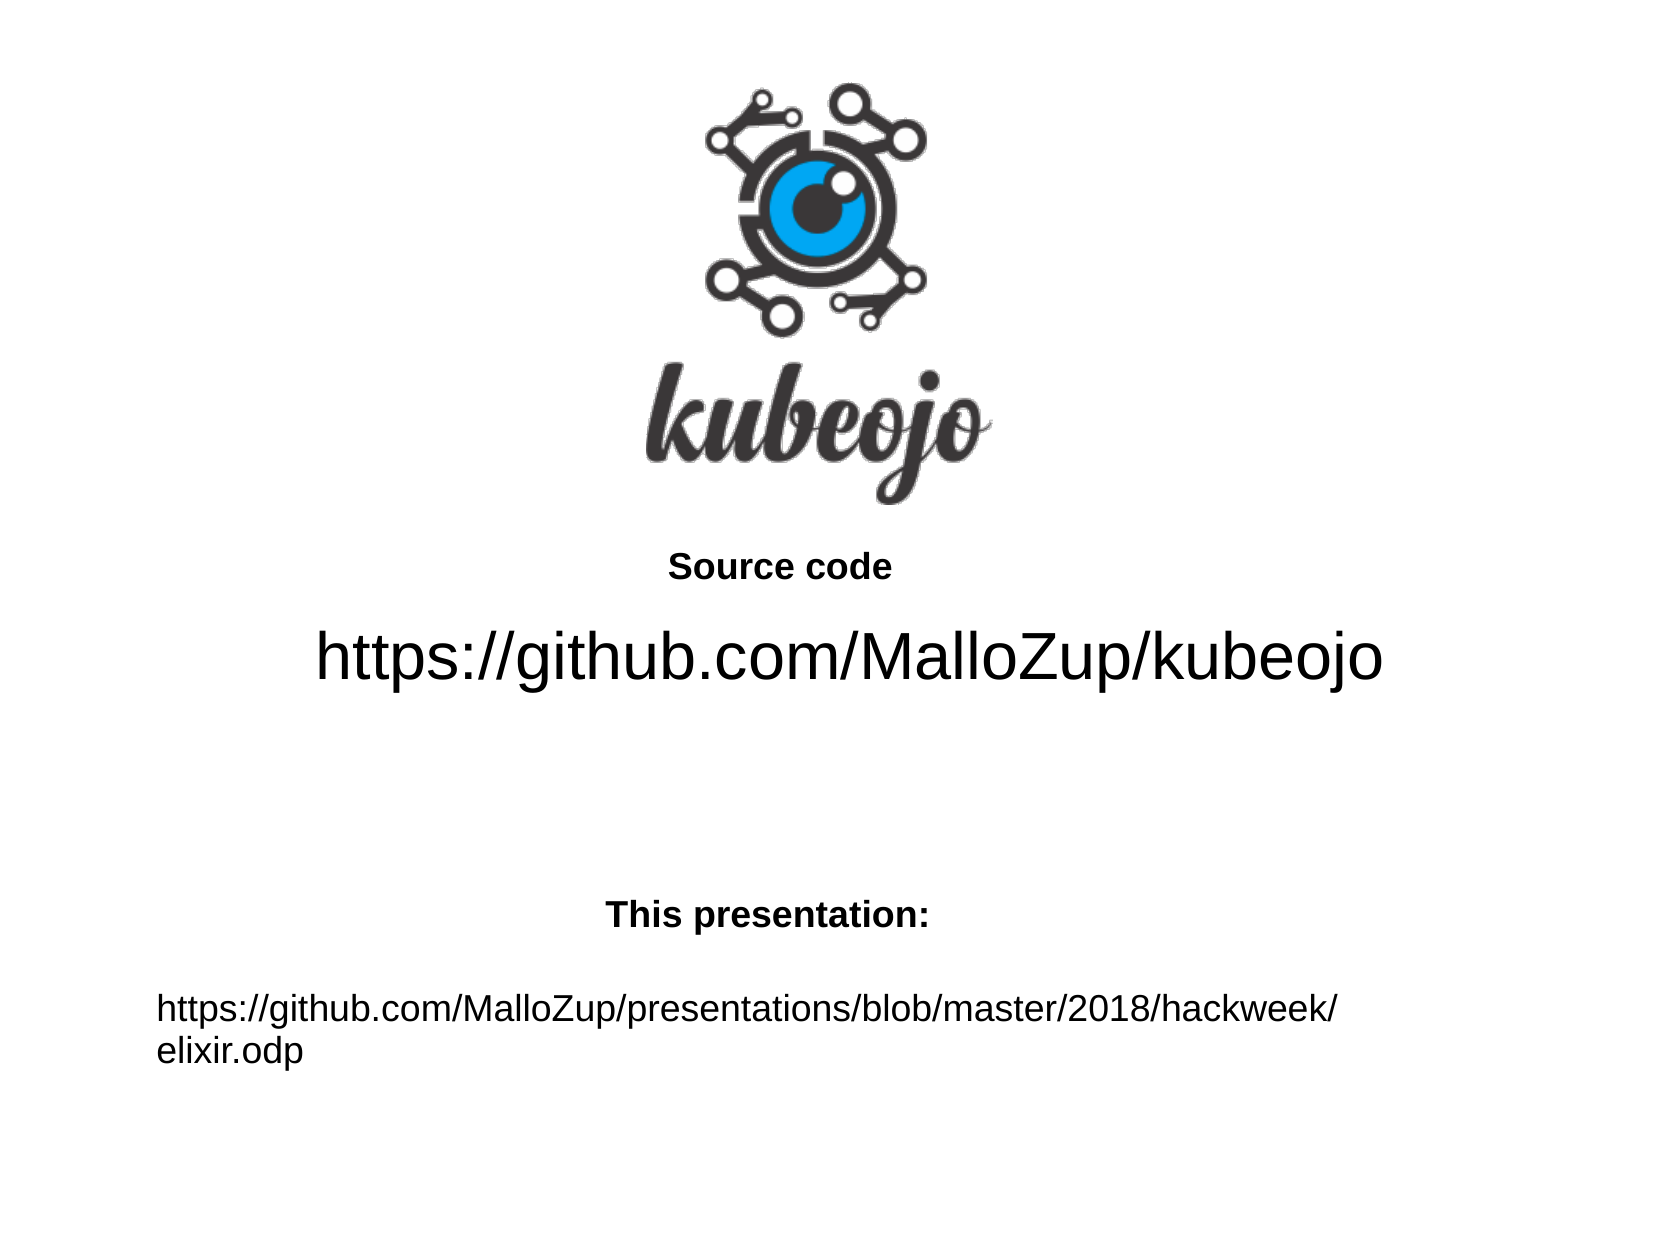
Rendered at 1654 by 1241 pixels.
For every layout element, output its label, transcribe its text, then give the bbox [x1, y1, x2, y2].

text_box Source code [653, 538, 981, 596]
text_box https://github.com/MalloZup/presentations/blob/master/2018/hackweek/elixir.odp [141, 980, 1501, 1038]
picture [646, 82, 993, 505]
text_box This presentation: [590, 885, 1654, 943]
subtitle https://github.com/MalloZup/kubeojo [106, 296, 1595, 1016]
